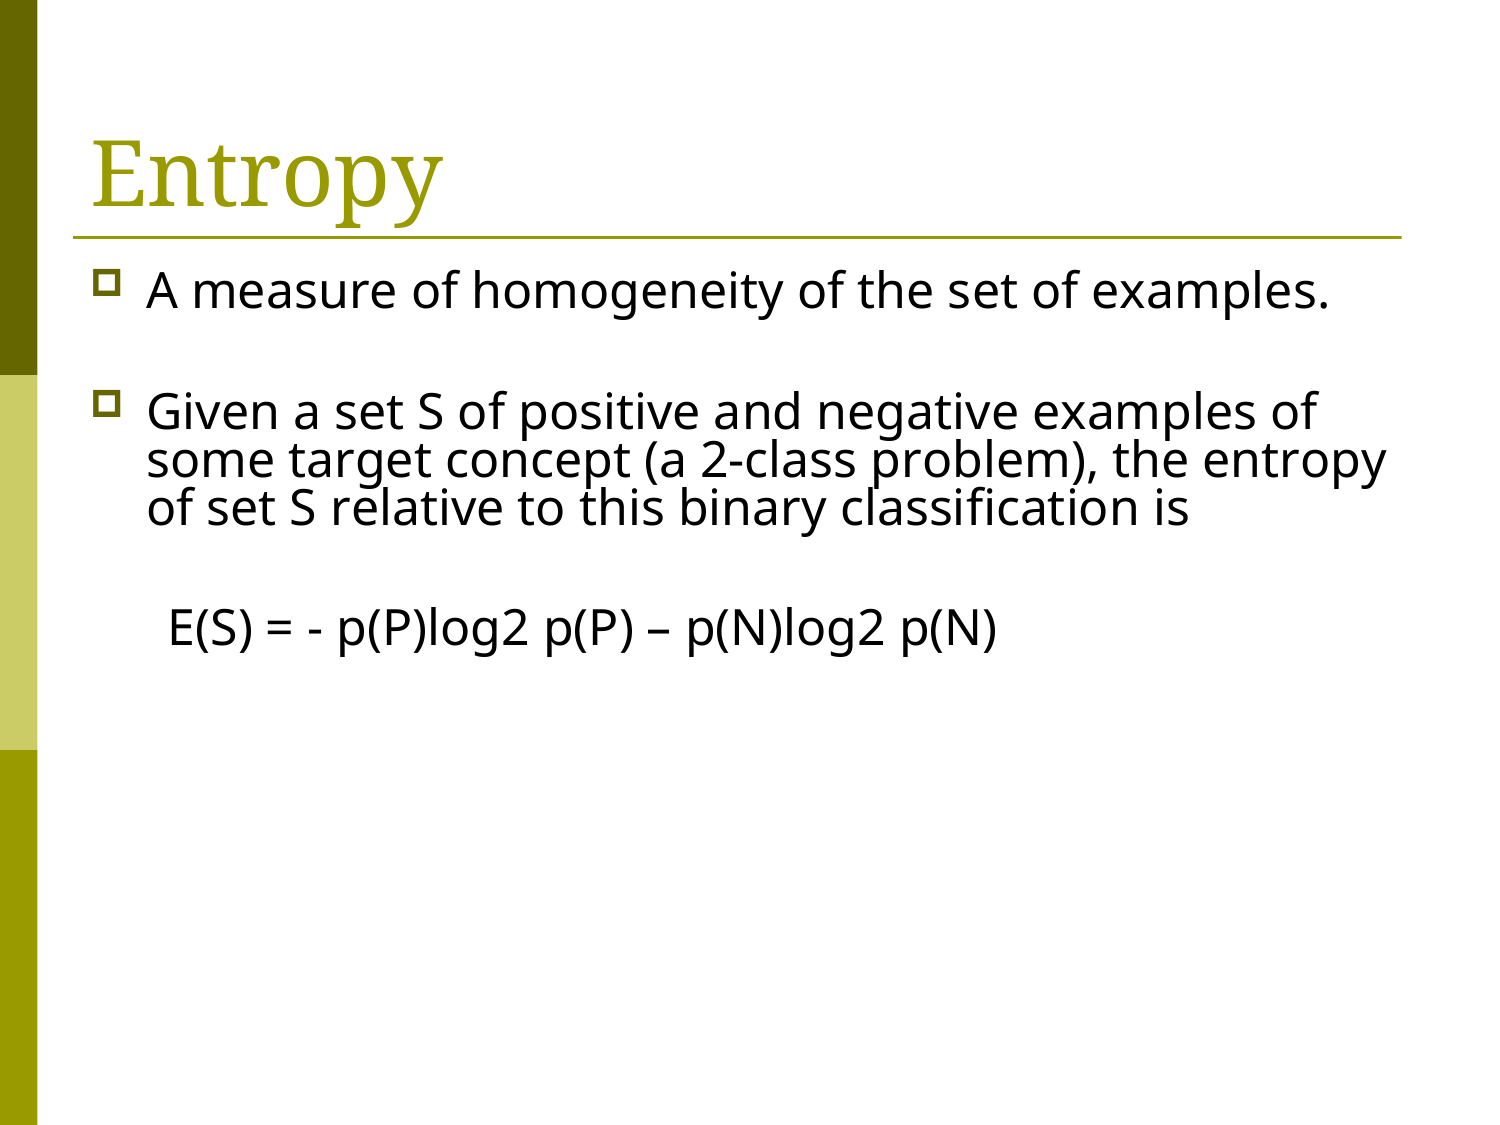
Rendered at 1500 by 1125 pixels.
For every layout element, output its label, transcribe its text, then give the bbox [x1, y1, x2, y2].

title Entropy [75, 45, 1426, 233]
list A measure of homogeneity of the set of examples. Given a set S of positive and negative examples of some target concept (a 2-class problem), the entropy of set S relative to this binary classification is E(S) = - p(P)log2 p(P) – p(N)log2 p(N) [75, 262, 1426, 1006]
